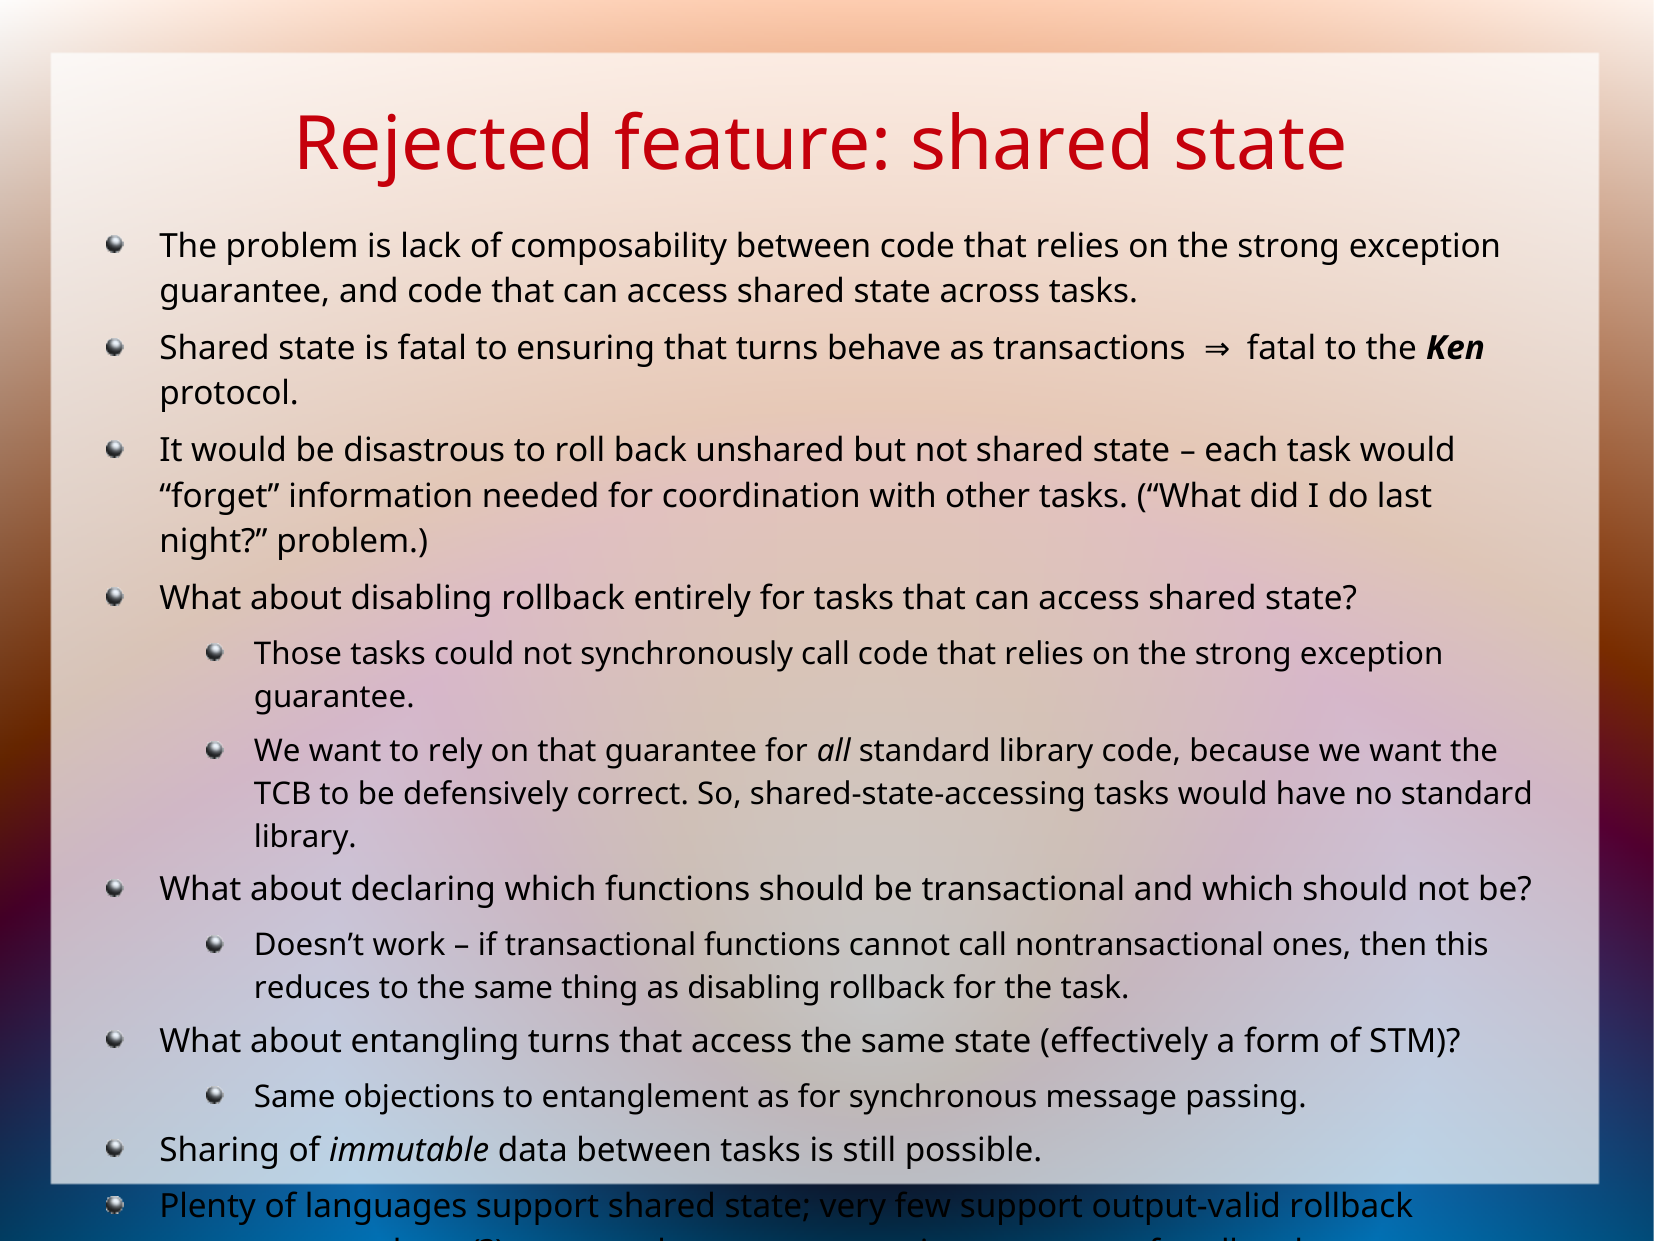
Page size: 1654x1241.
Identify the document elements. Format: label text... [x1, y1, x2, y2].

list The problem is lack of composability between code that relies on the strong exception guarantee, and code that can access shared state across tasks. Shared state is fatal to ensuring that turns behave as transactions ⇒ fatal to the Ken protocol. It would be disastrous to roll back unshared but not shared state – each task would “forget” information needed for coordination with other tasks. (“What did I do last night?” problem.) What about disabling rollback entirely for tasks that can access shared state? Those tasks could not synchronously call code that relies on the strong exception guarantee. We want to rely on that guarantee for all standard library code, because we want the TCB to be defensively correct. So, shared-state-accessing tasks would have no standard library. What about declaring which functions should be transactional and which should not be? Doesn’t work – if transactional functions cannot call nontransactional ones, then this reduces to the same thing as disabling rollback for the task. What about entangling turns that access the same state (effectively a form of STM)? Same objections to entanglement as for synchronous message passing. Sharing of immutable data between tasks is still possible. Plenty of languages support shared state; very few support output-valid rollback recovery; no others (?) support the strong exception guarantee for all code. [88, 221, 1536, 1026]
title Rejected feature: shared state [76, 43, 1565, 237]
picture [0, 0, 1654, 1241]
